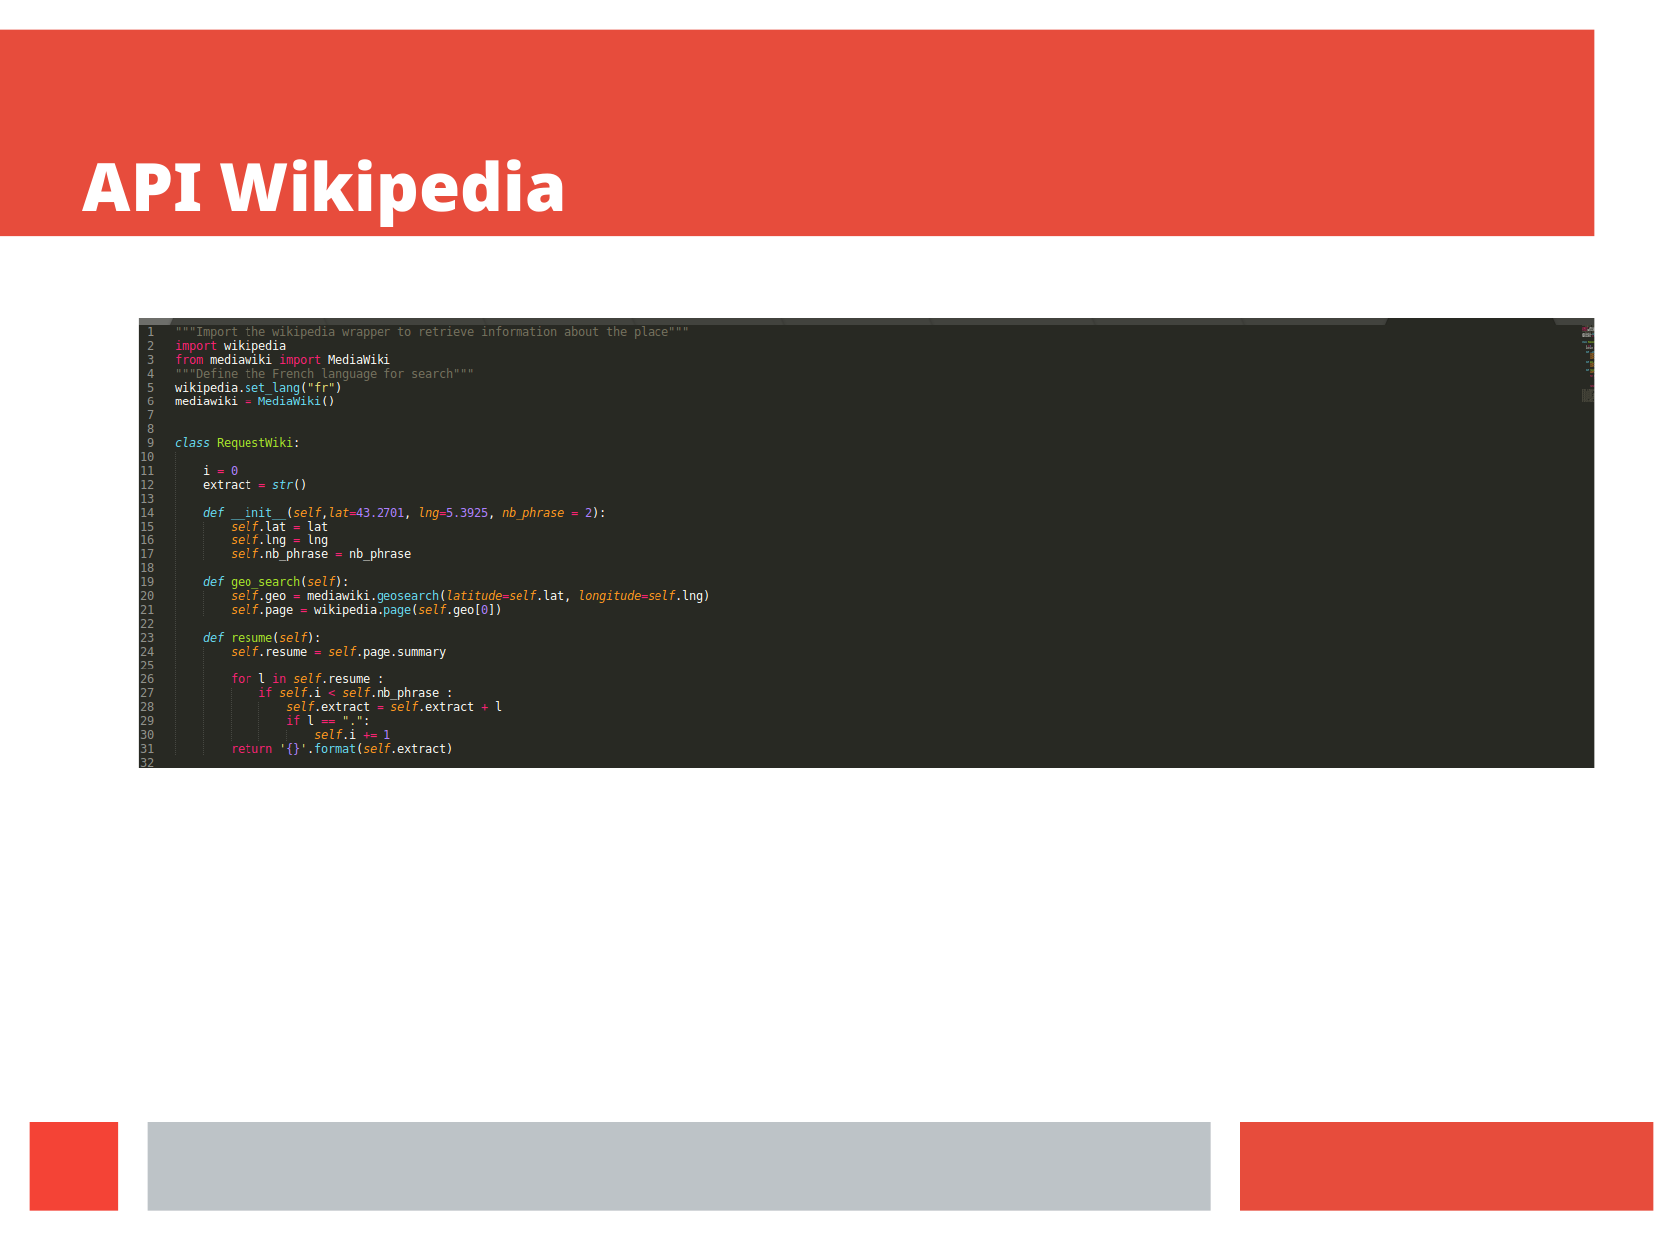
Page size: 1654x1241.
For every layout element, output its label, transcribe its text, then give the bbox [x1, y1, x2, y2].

picture [138, 318, 1595, 768]
title API Wikipedia [82, 152, 1571, 231]
